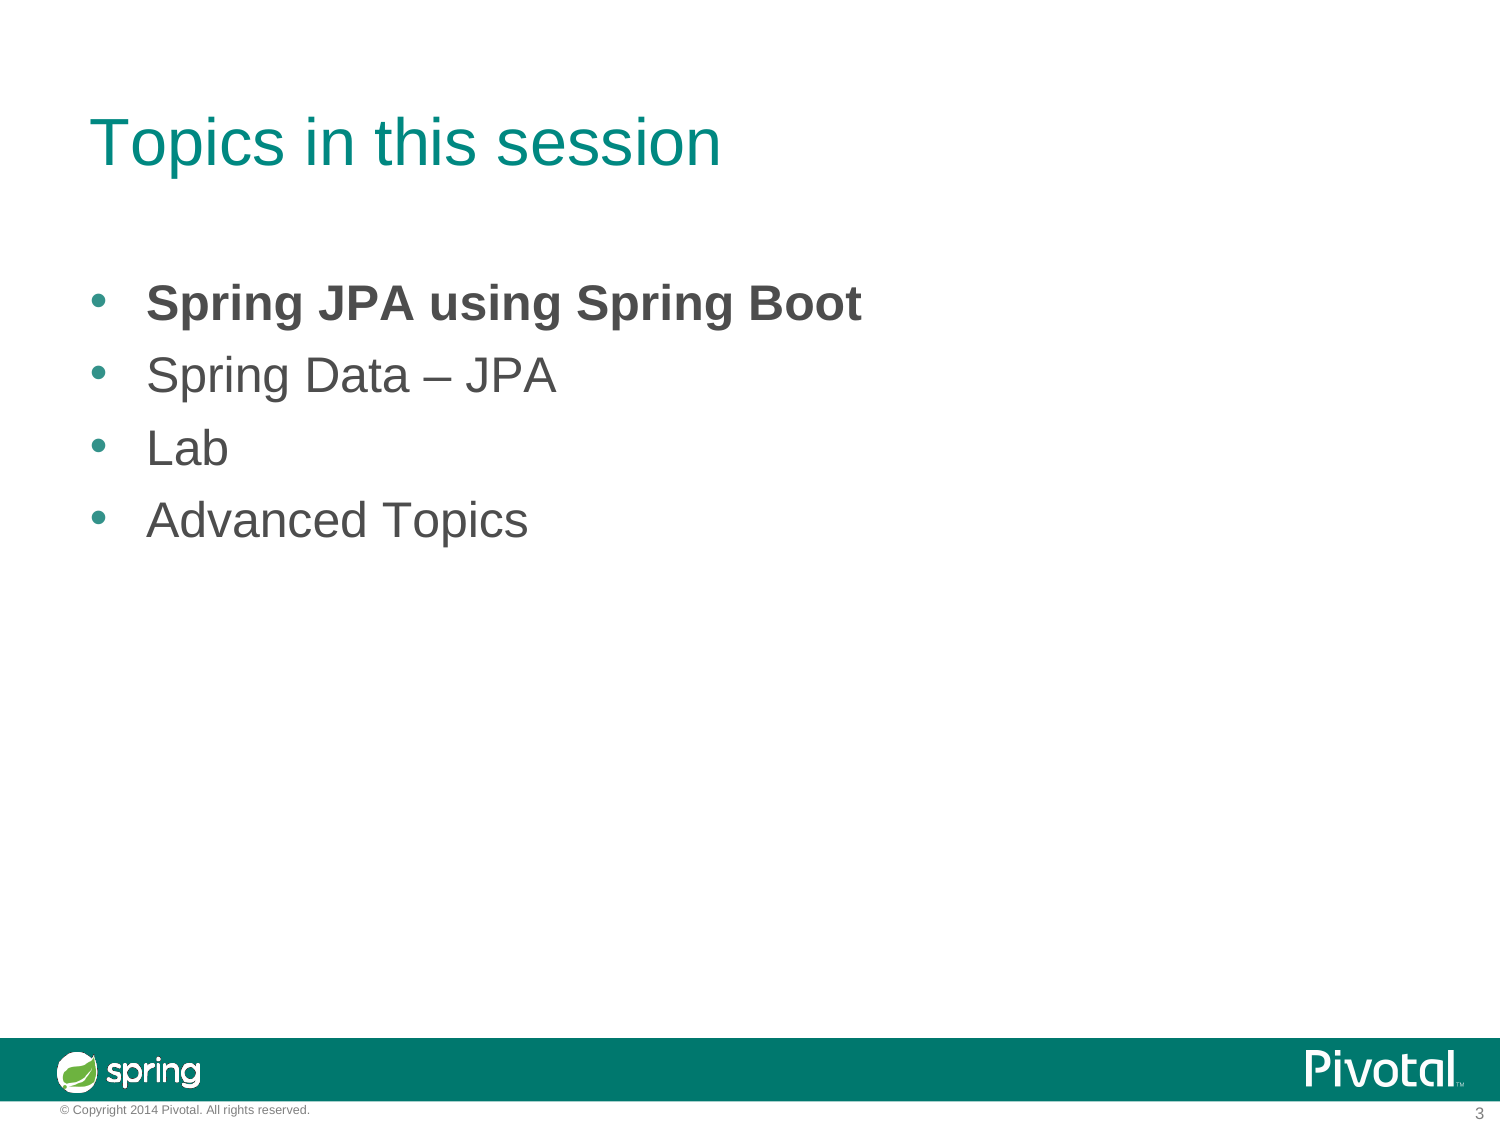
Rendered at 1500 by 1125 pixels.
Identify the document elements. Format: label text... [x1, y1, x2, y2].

picture [32, 1041, 210, 1103]
title Topics in this session [75, 45, 1426, 233]
picture [1306, 1050, 1464, 1087]
list Spring JPA using Spring Boot Spring Data – JPA Lab Advanced Topics [75, 262, 1426, 1005]
